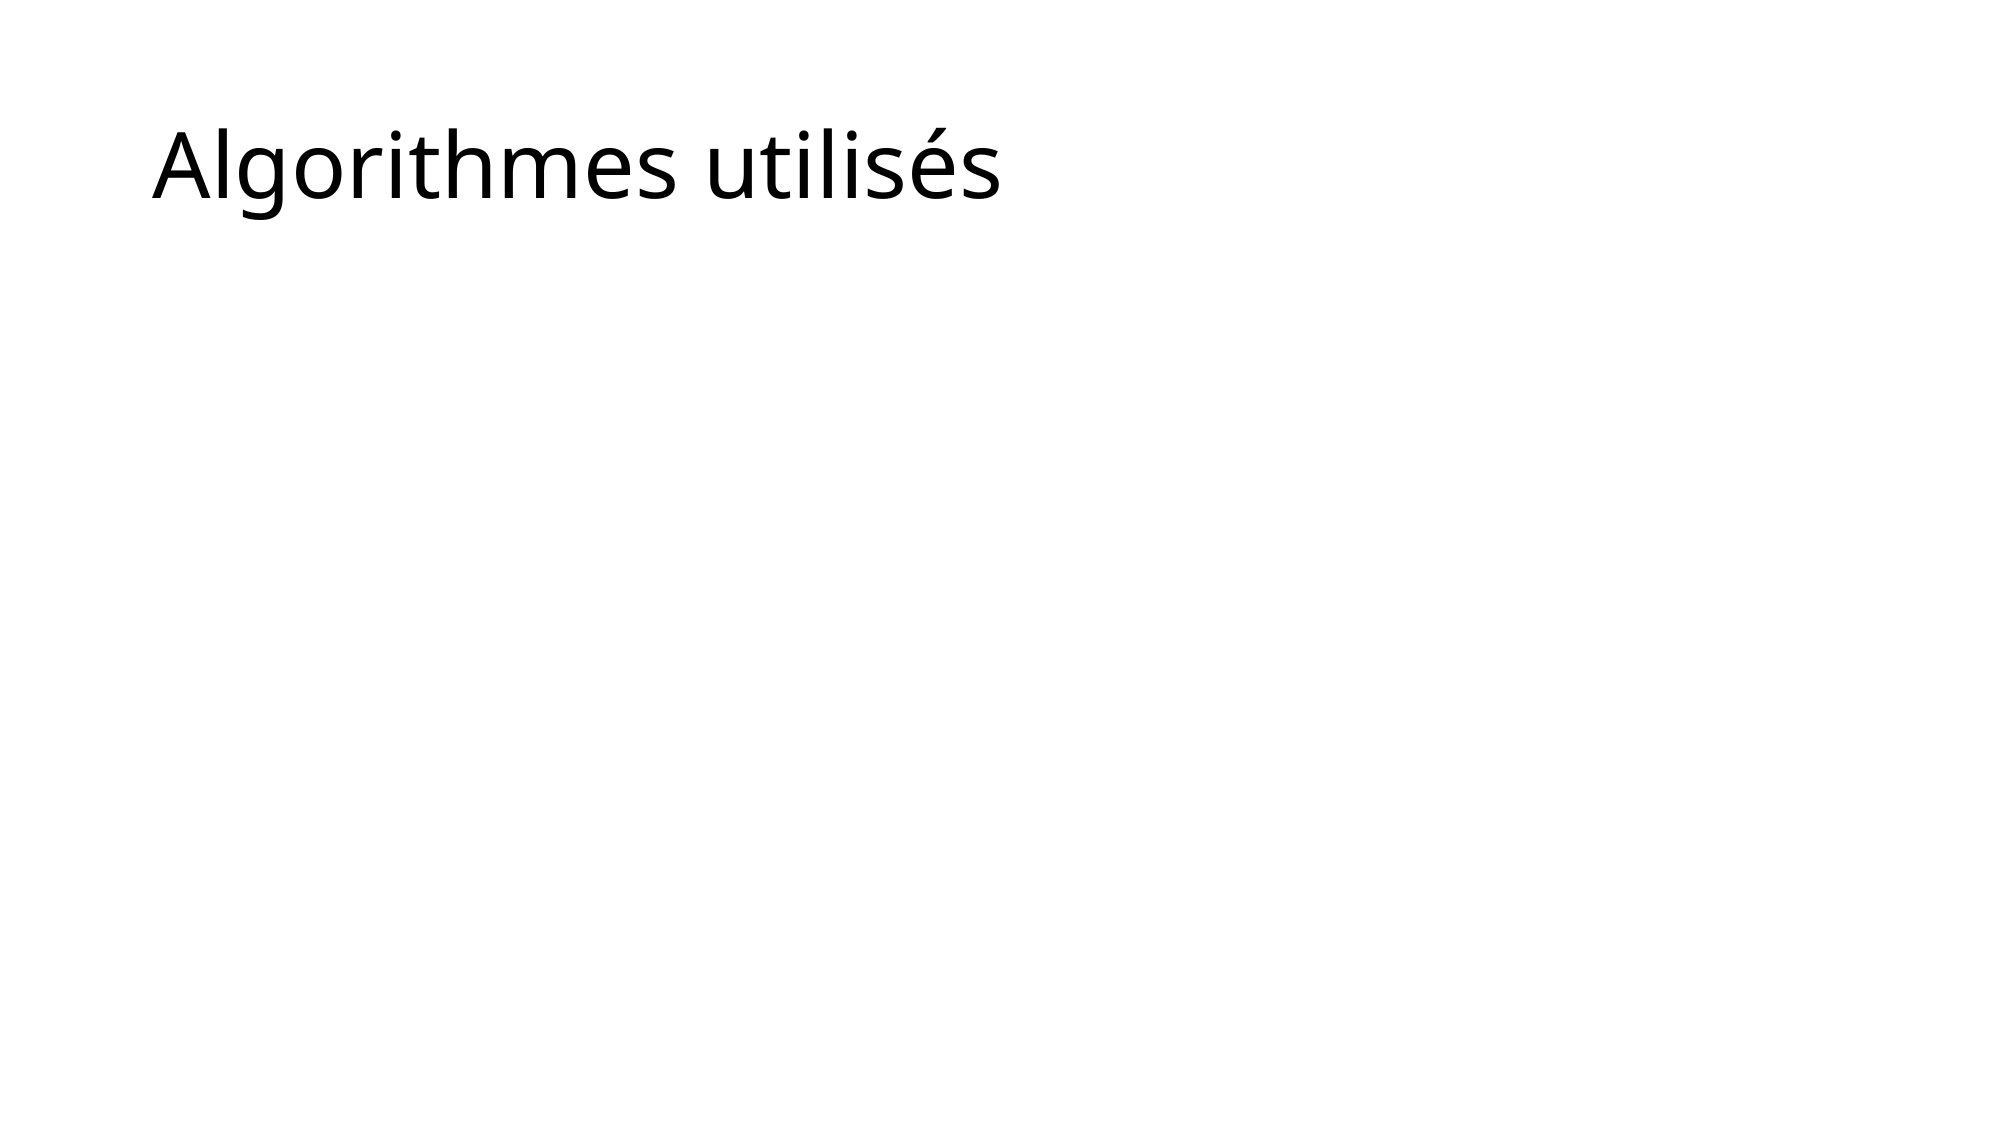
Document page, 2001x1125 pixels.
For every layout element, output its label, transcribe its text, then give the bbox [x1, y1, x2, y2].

title Algorithmes utilisés [137, 59, 1863, 278]
